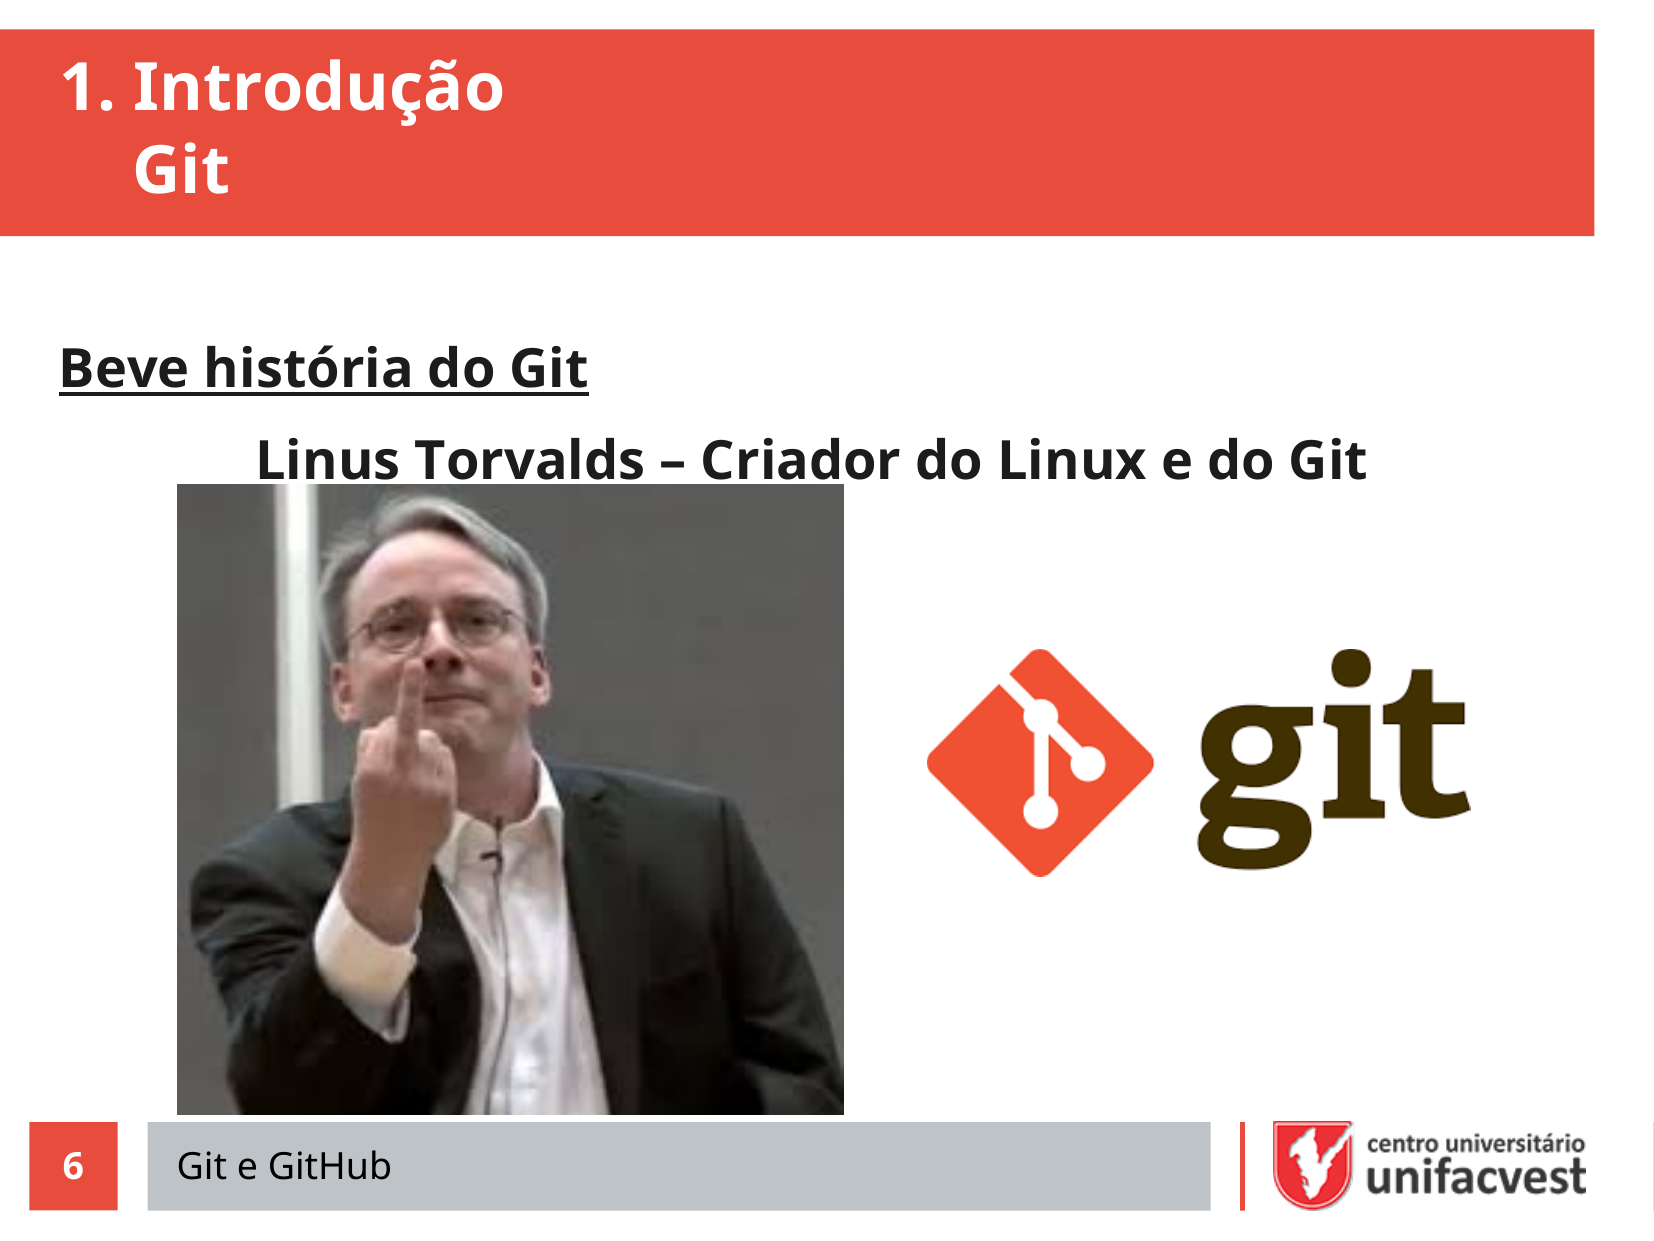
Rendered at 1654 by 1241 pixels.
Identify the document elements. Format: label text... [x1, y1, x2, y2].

text_box Git e GitHub [161, 1132, 1212, 1196]
list Beve história do Git Linus Torvalds – Criador do Linux e do Git [59, 330, 1566, 1099]
title 1. Introdução Git [59, 59, 1595, 207]
picture [927, 649, 1471, 877]
picture [1273, 1121, 1586, 1211]
picture [177, 484, 844, 1115]
text_box [1245, 1120, 1654, 1212]
